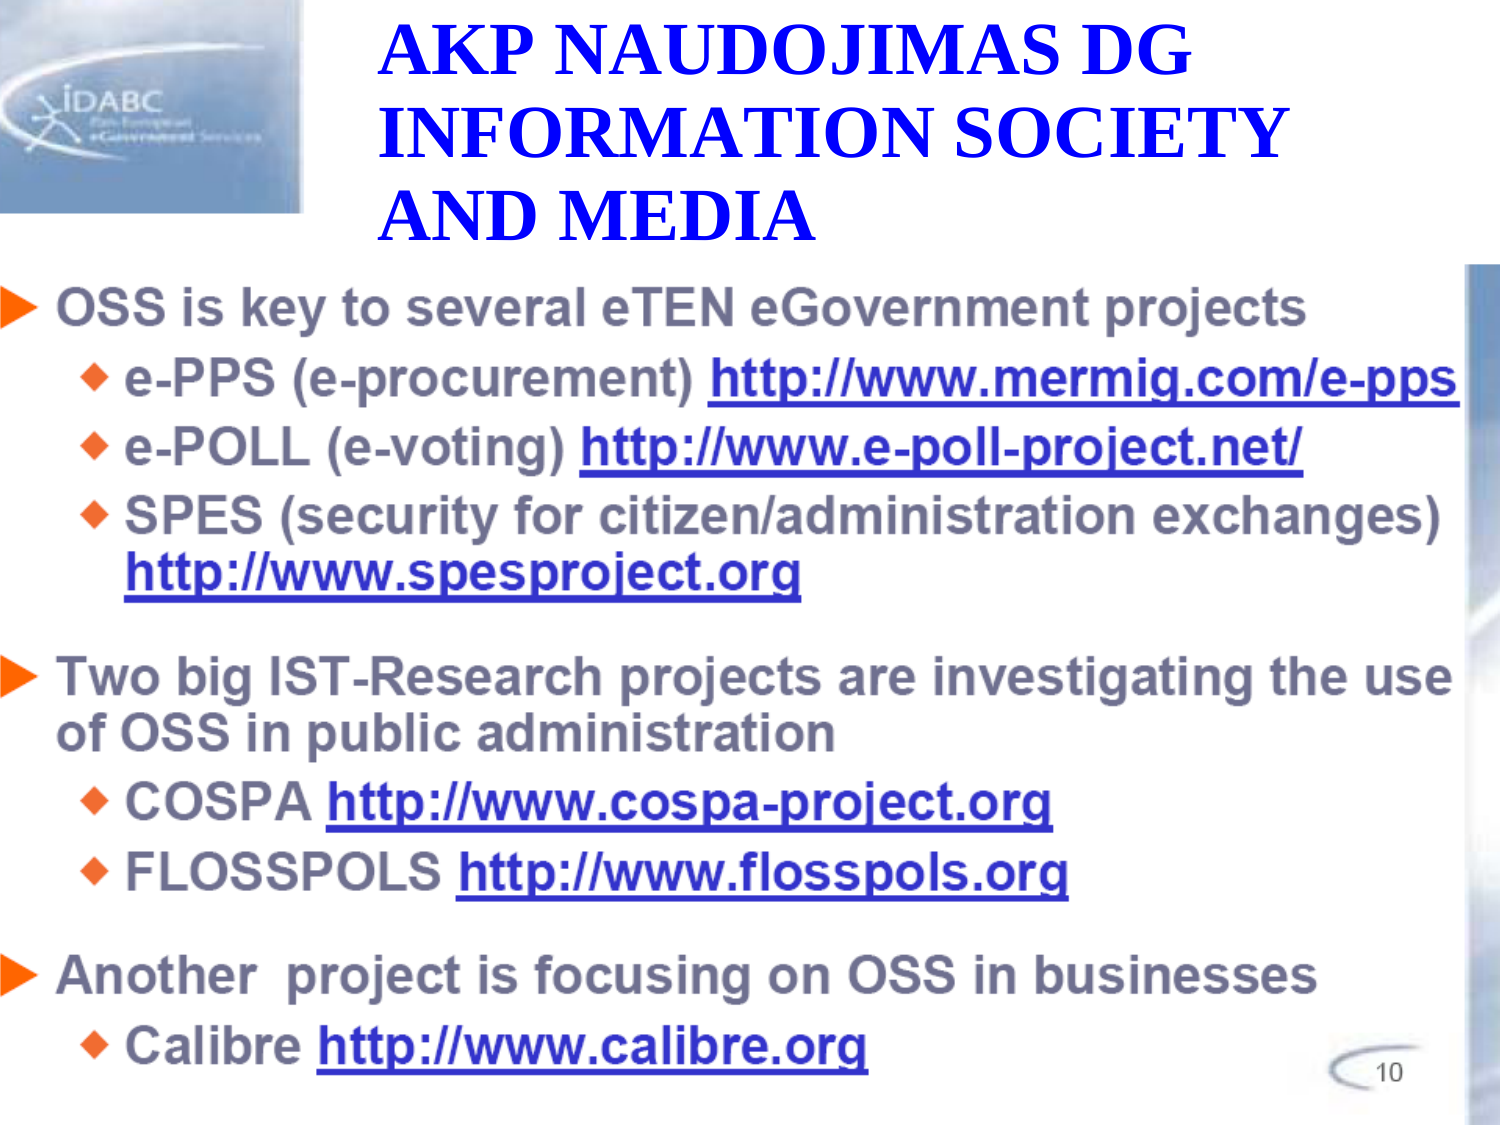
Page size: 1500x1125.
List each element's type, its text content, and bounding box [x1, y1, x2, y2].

picture [0, 0, 1500, 1125]
text_box AKP NAUDOJIMAS DG INFORMATION SOCIETY AND MEDIA [362, 0, 1500, 265]
